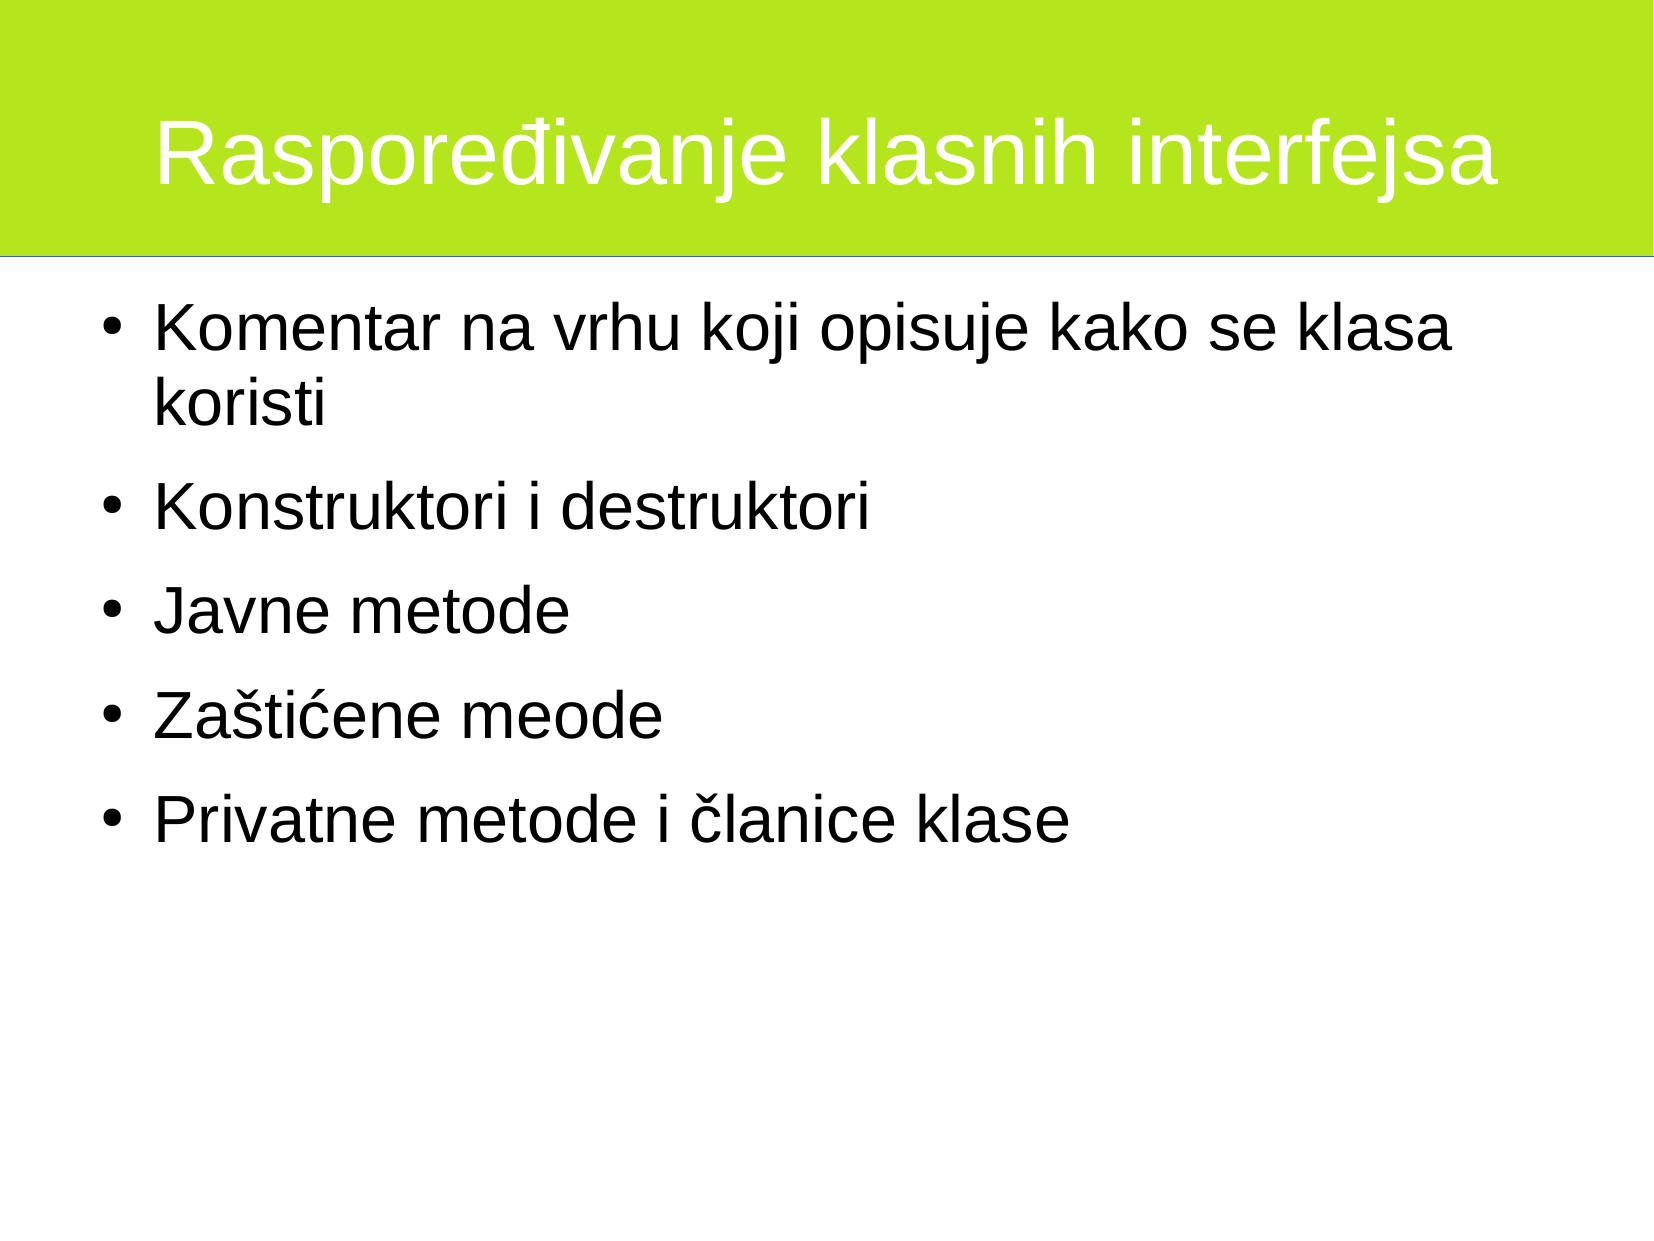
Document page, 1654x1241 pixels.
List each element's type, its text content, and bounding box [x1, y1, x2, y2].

list Komentar na vrhu koji opisuje kako se klasa koristi Konstruktori i destruktori Javne metode Zaštićene meode Privatne metode i članice klase [82, 290, 1571, 1010]
title Raspoređivanje klasnih interfejsa [82, 49, 1571, 257]
text_box [0, 0, 1654, 257]
